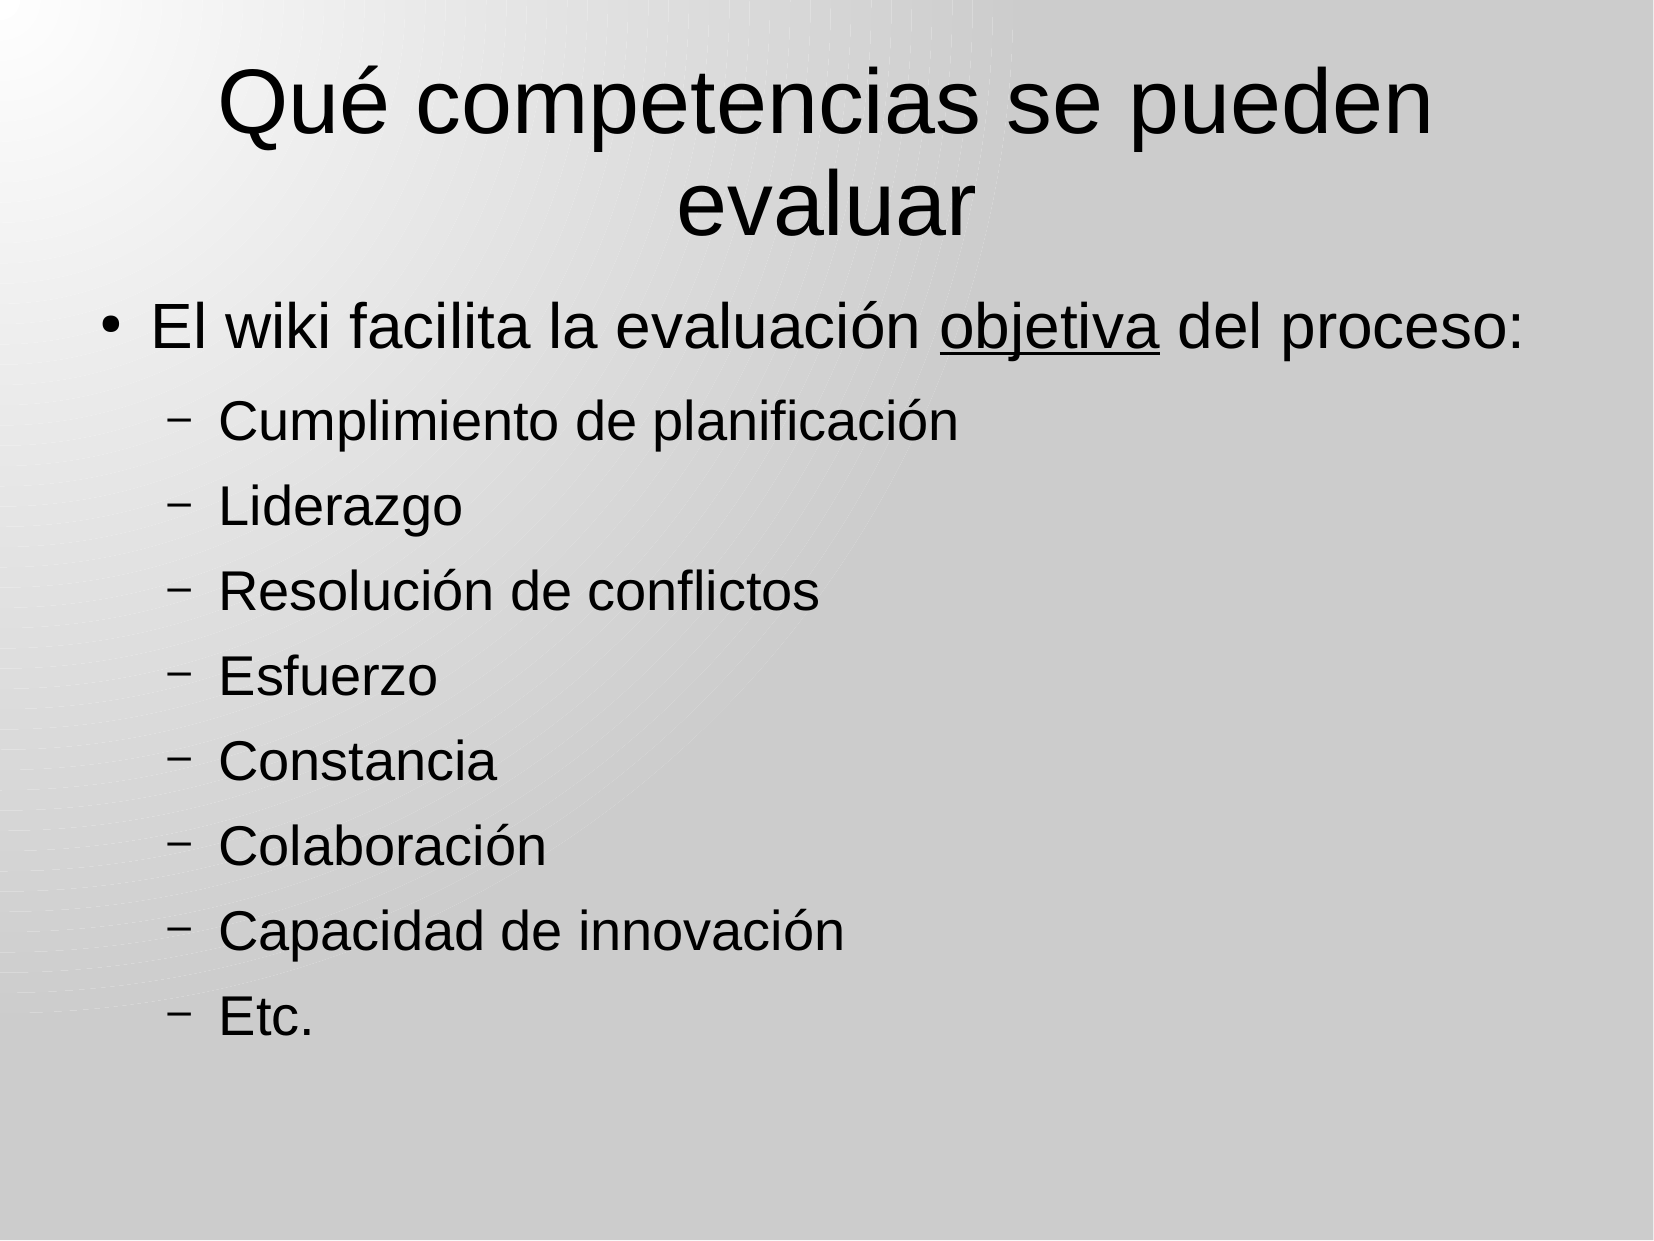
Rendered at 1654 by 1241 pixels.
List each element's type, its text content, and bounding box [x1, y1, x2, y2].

list El wiki facilita la evaluación objetiva del proceso: Cumplimiento de planificación Liderazgo Resolución de conflictos Esfuerzo Constancia Colaboración Capacidad de innovación Etc. [82, 290, 1538, 1109]
title Qué competencias se pueden evaluar [82, 49, 1571, 257]
